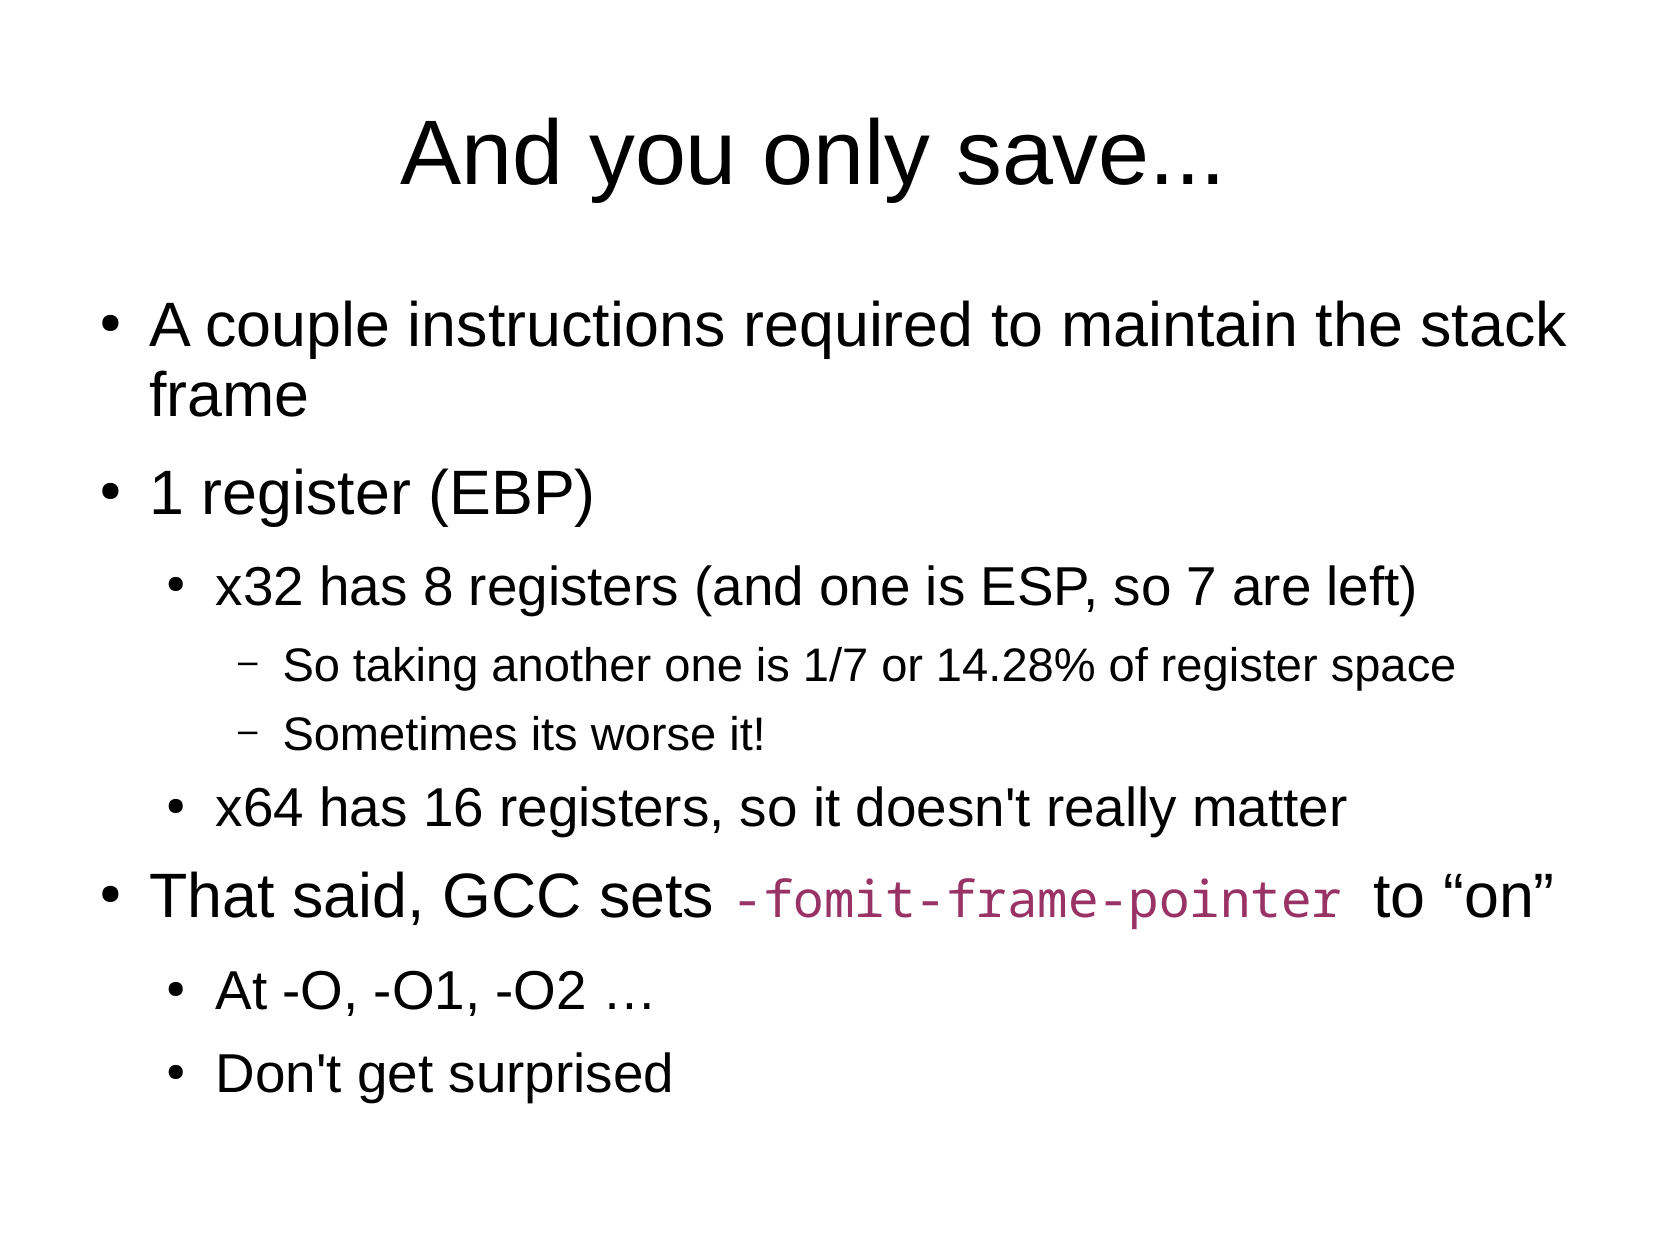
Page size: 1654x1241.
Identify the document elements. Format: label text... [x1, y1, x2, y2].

title And you only save... [82, 49, 1571, 257]
list A couple instructions required to maintain the stack frame 1 register (EBP) x32 has 8 registers (and one is ESP, so 7 are left) So taking another one is 1/7 or 14.28% of register space Sometimes its worse it! x64 has 16 registers, so it doesn't really matter That said, GCC sets -fomit-frame-pointer to “on” At -O, -O1, -O2 … Don't get surprised [82, 290, 1571, 1126]
